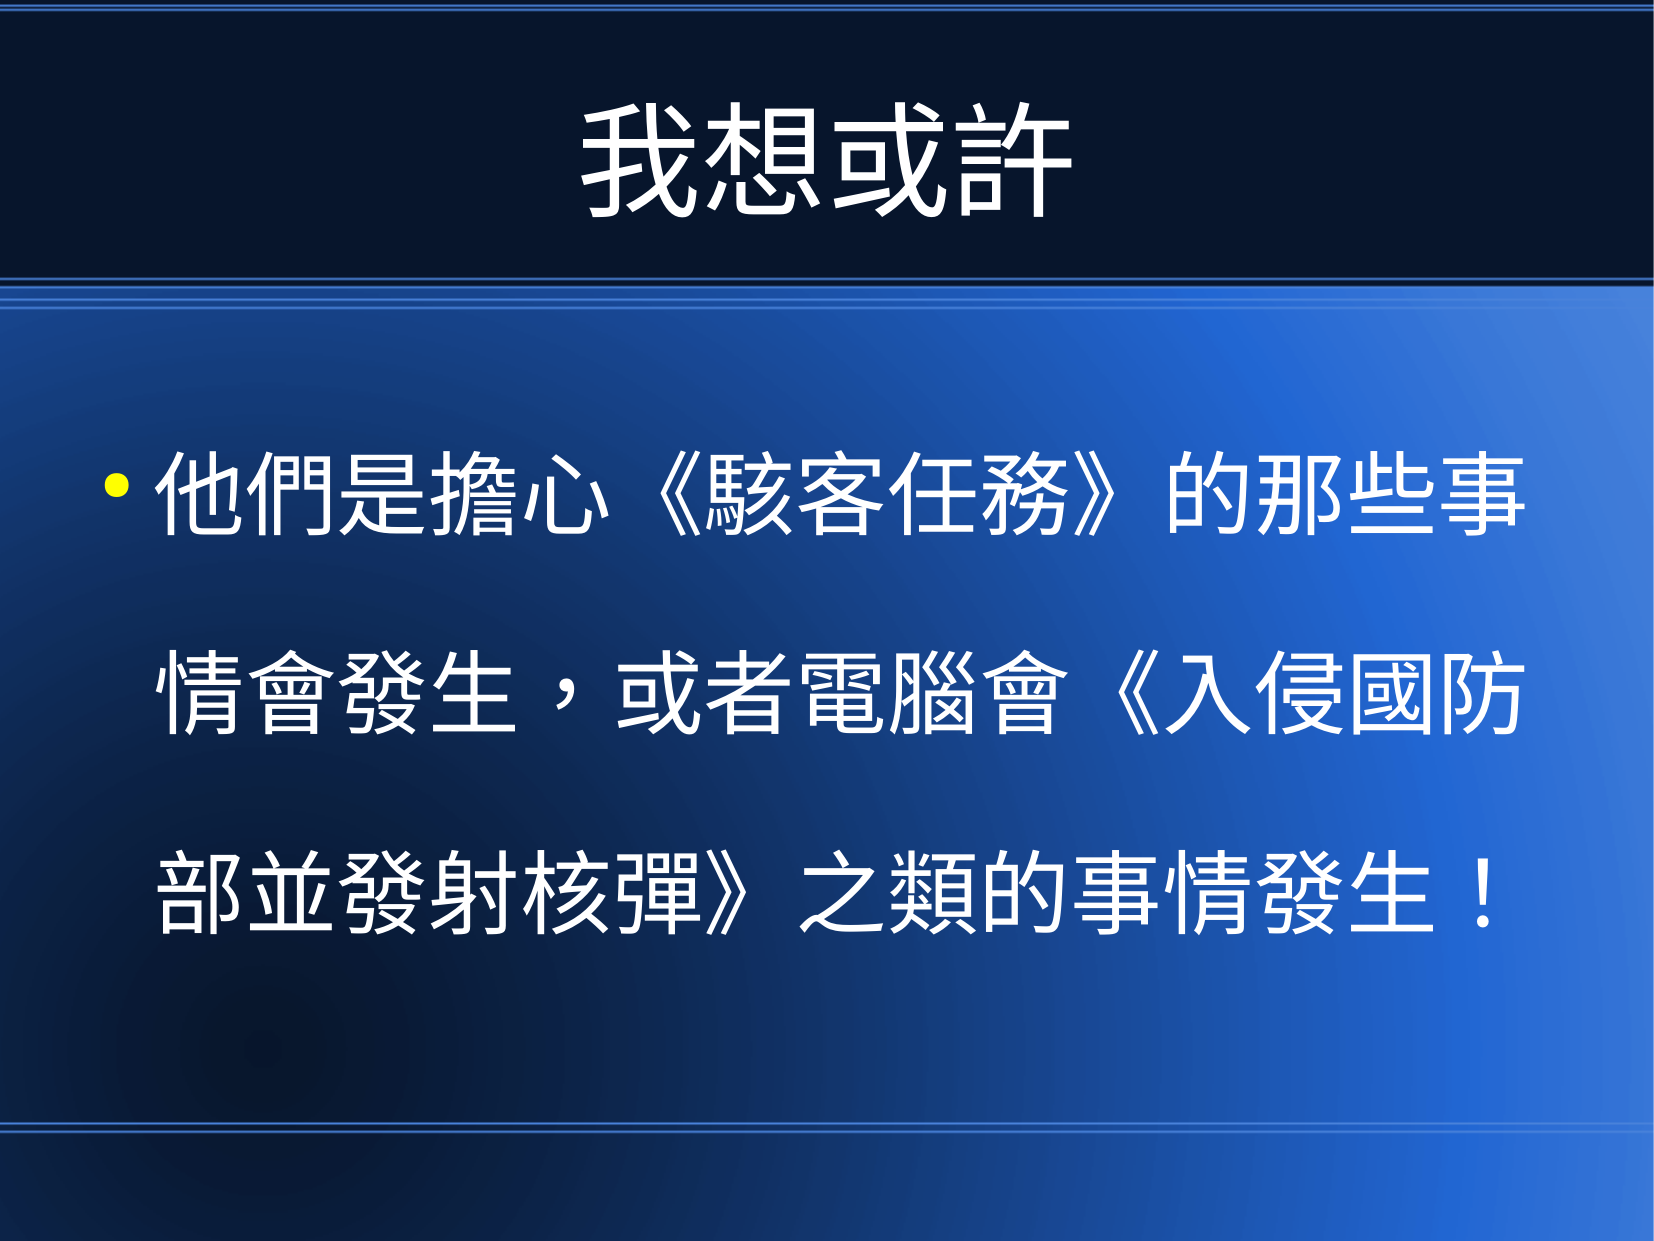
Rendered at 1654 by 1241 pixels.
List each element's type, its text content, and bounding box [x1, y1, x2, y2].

list 他們是擔心《駭客任務》的那些事情會發生，或者電腦會《入侵國防部並發射核彈》之類的事情發生！ [82, 355, 1571, 1241]
title 我想或許 [82, 49, 1571, 257]
picture [0, 0, 1654, 1241]
